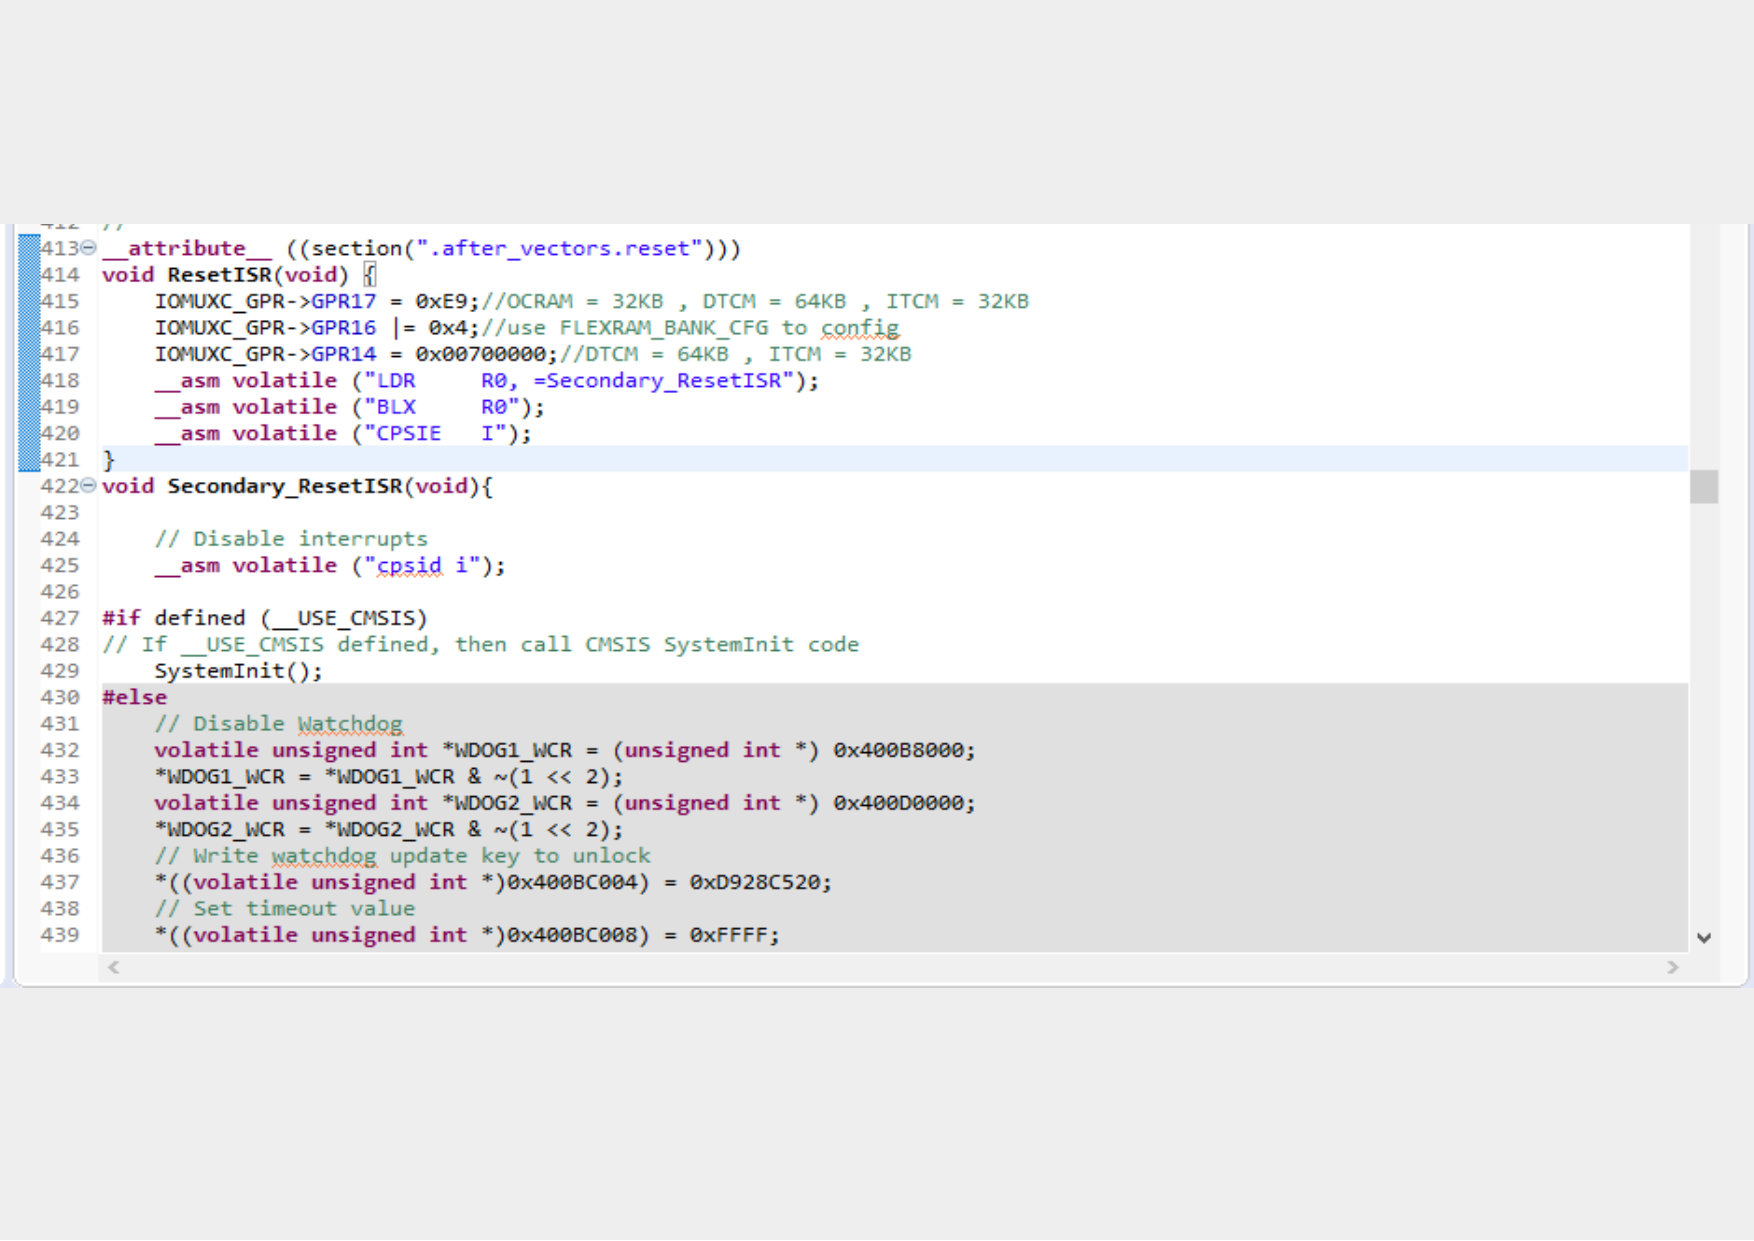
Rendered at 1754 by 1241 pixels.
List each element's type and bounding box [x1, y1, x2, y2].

picture [0, 224, 1754, 988]
